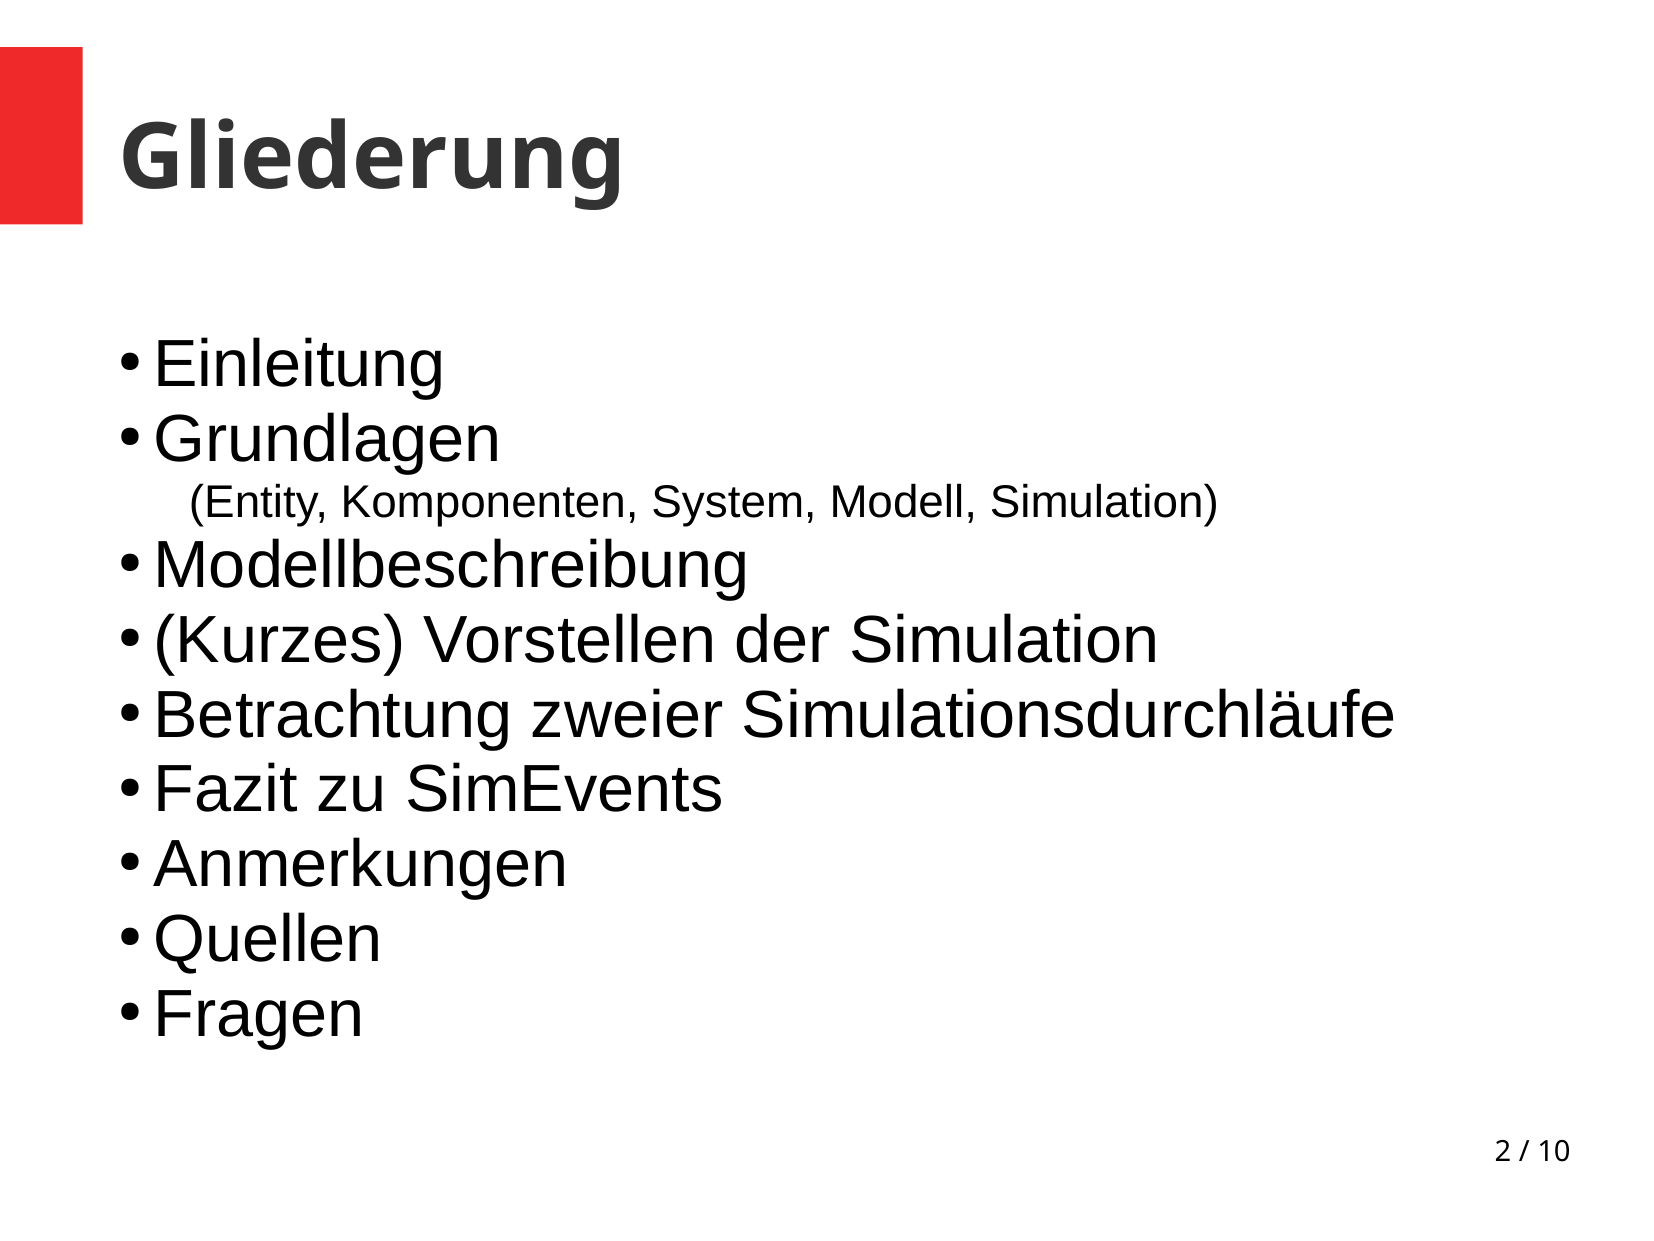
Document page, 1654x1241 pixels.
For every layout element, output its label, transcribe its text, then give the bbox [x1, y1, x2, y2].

subtitle Einleitung Grundlagen (Entity, Komponenten, System, Modell, Simulation) Modellbeschreibung (Kurzes) Vorstellen der Simulation Betrachtung zweier Simulationsdurchläufe Fazit zu SimEvents Anmerkungen Quellen Fragen [118, 329, 1536, 1099]
title Gliederung [118, 49, 1571, 257]
